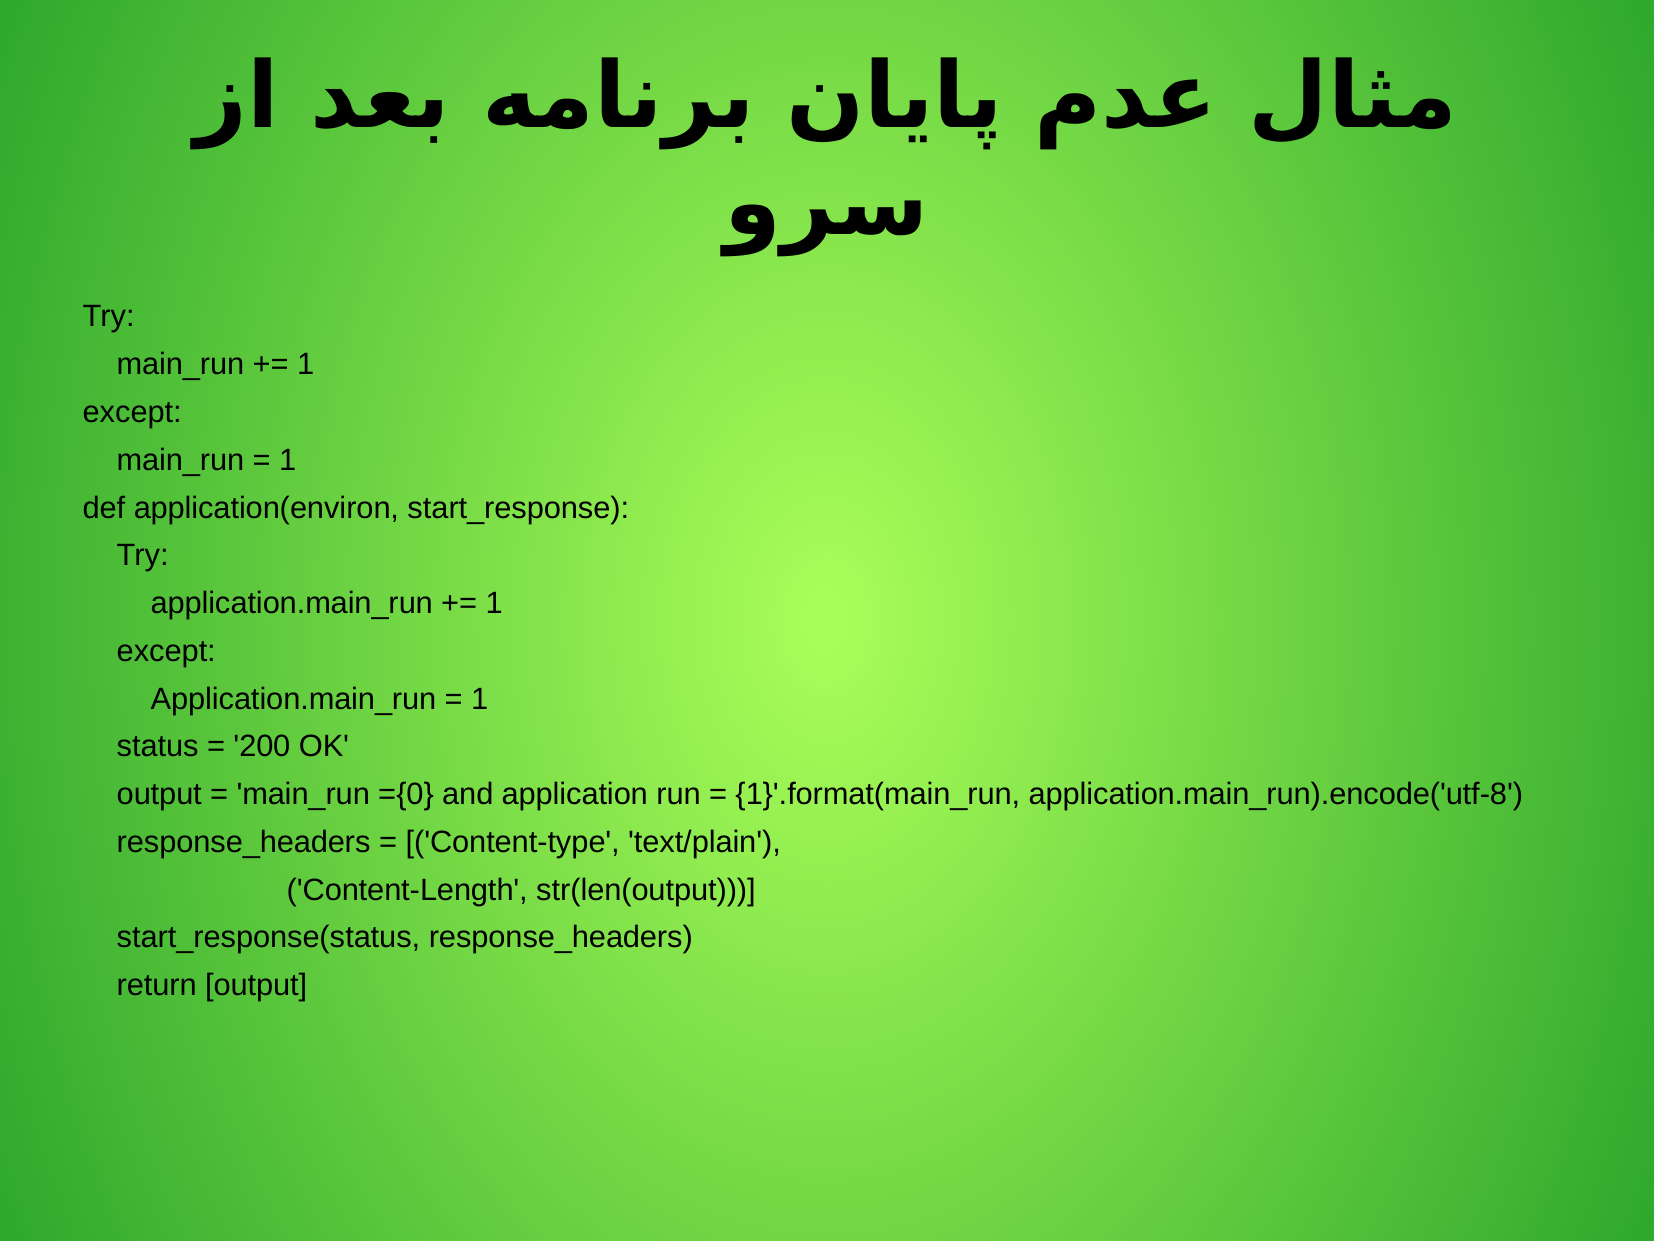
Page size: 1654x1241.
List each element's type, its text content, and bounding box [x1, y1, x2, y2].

list Try: main_run += 1 except: main_run = 1 def application(environ, start_response): Try: application.main_run += 1 except: Application.main_run = 1 status = '200 OK' output = 'main_run ={0} and application run = {1}'.format(main_run, application.main_run).encode('utf-8') response_headers = [('Content-type', 'text/plain'), ('Content-Length', str(len(output)))] start_response(status, response_headers) return [output] [82, 299, 1571, 1019]
title مثال عدم پایان برنامه بعد از سرو [82, 47, 1571, 252]
